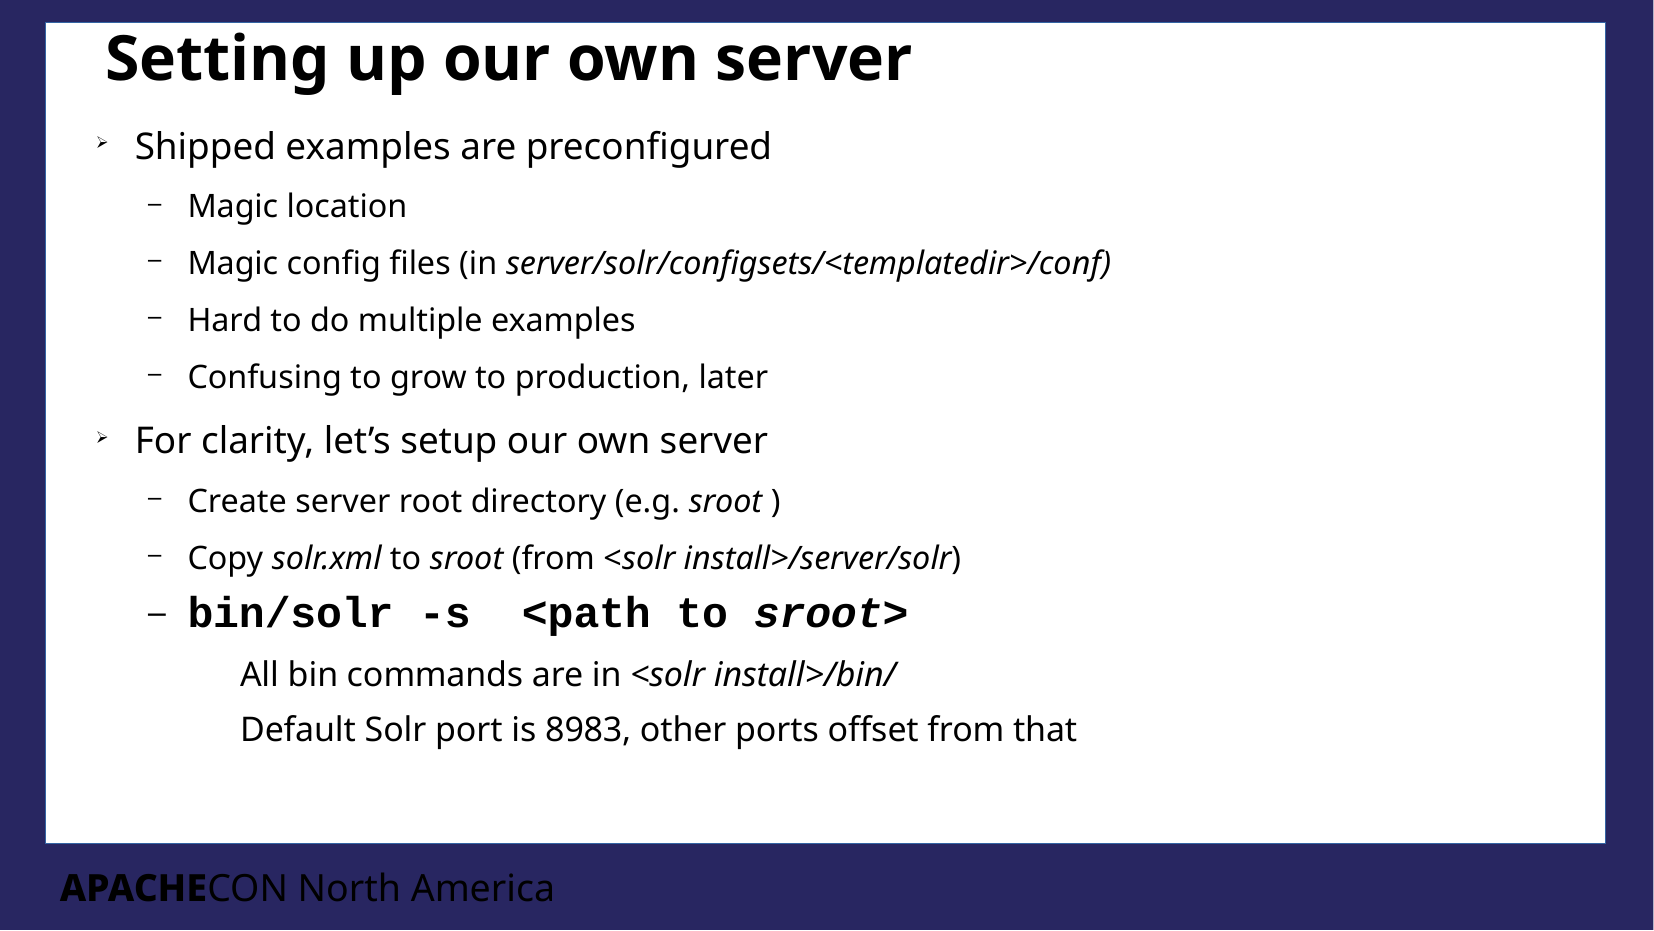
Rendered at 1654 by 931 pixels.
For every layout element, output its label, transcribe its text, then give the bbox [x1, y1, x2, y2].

title Setting up our own server [105, 17, 1546, 95]
list Shipped examples are preconfigured Magic location Magic config files (in server/solr/configsets/<templatedir>/conf) Hard to do multiple examples Confusing to grow to production, later For clarity, let’s setup our own server Create server root directory (e.g. sroot ) Copy solr.xml to sroot (from <solr install>/server/solr) bin/solr -s <path to sroot> All bin commands are in <solr install>/bin/ Default Solr port is 8983, other ports offset from that [82, 120, 1571, 757]
